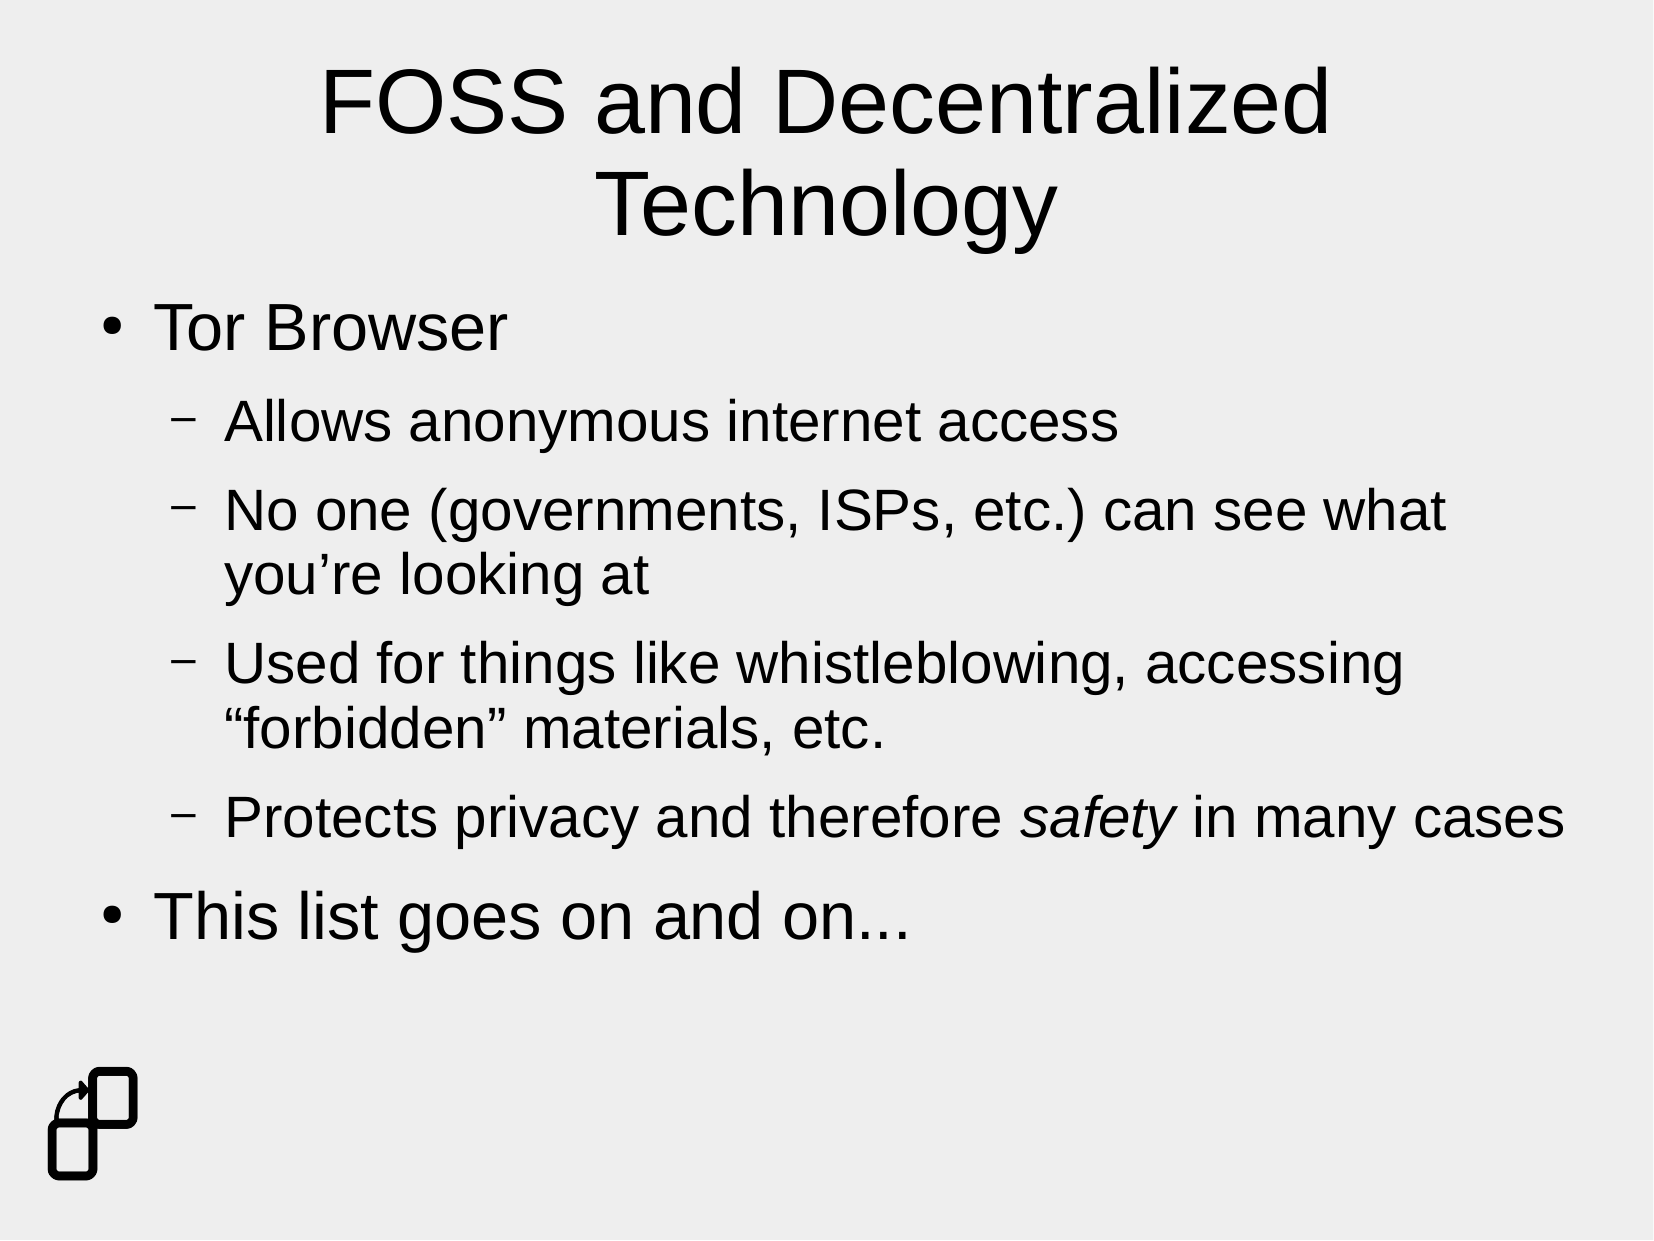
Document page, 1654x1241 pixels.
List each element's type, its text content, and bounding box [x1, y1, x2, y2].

list Tor Browser Allows anonymous internet access No one (governments, ISPs, etc.) can see what you’re looking at Used for things like whistleblowing, accessing “forbidden” materials, etc. Protects privacy and therefore safety in many cases This list goes on and on... [82, 290, 1571, 1010]
picture [30, 1062, 153, 1186]
title FOSS and Decentralized Technology [82, 49, 1571, 257]
